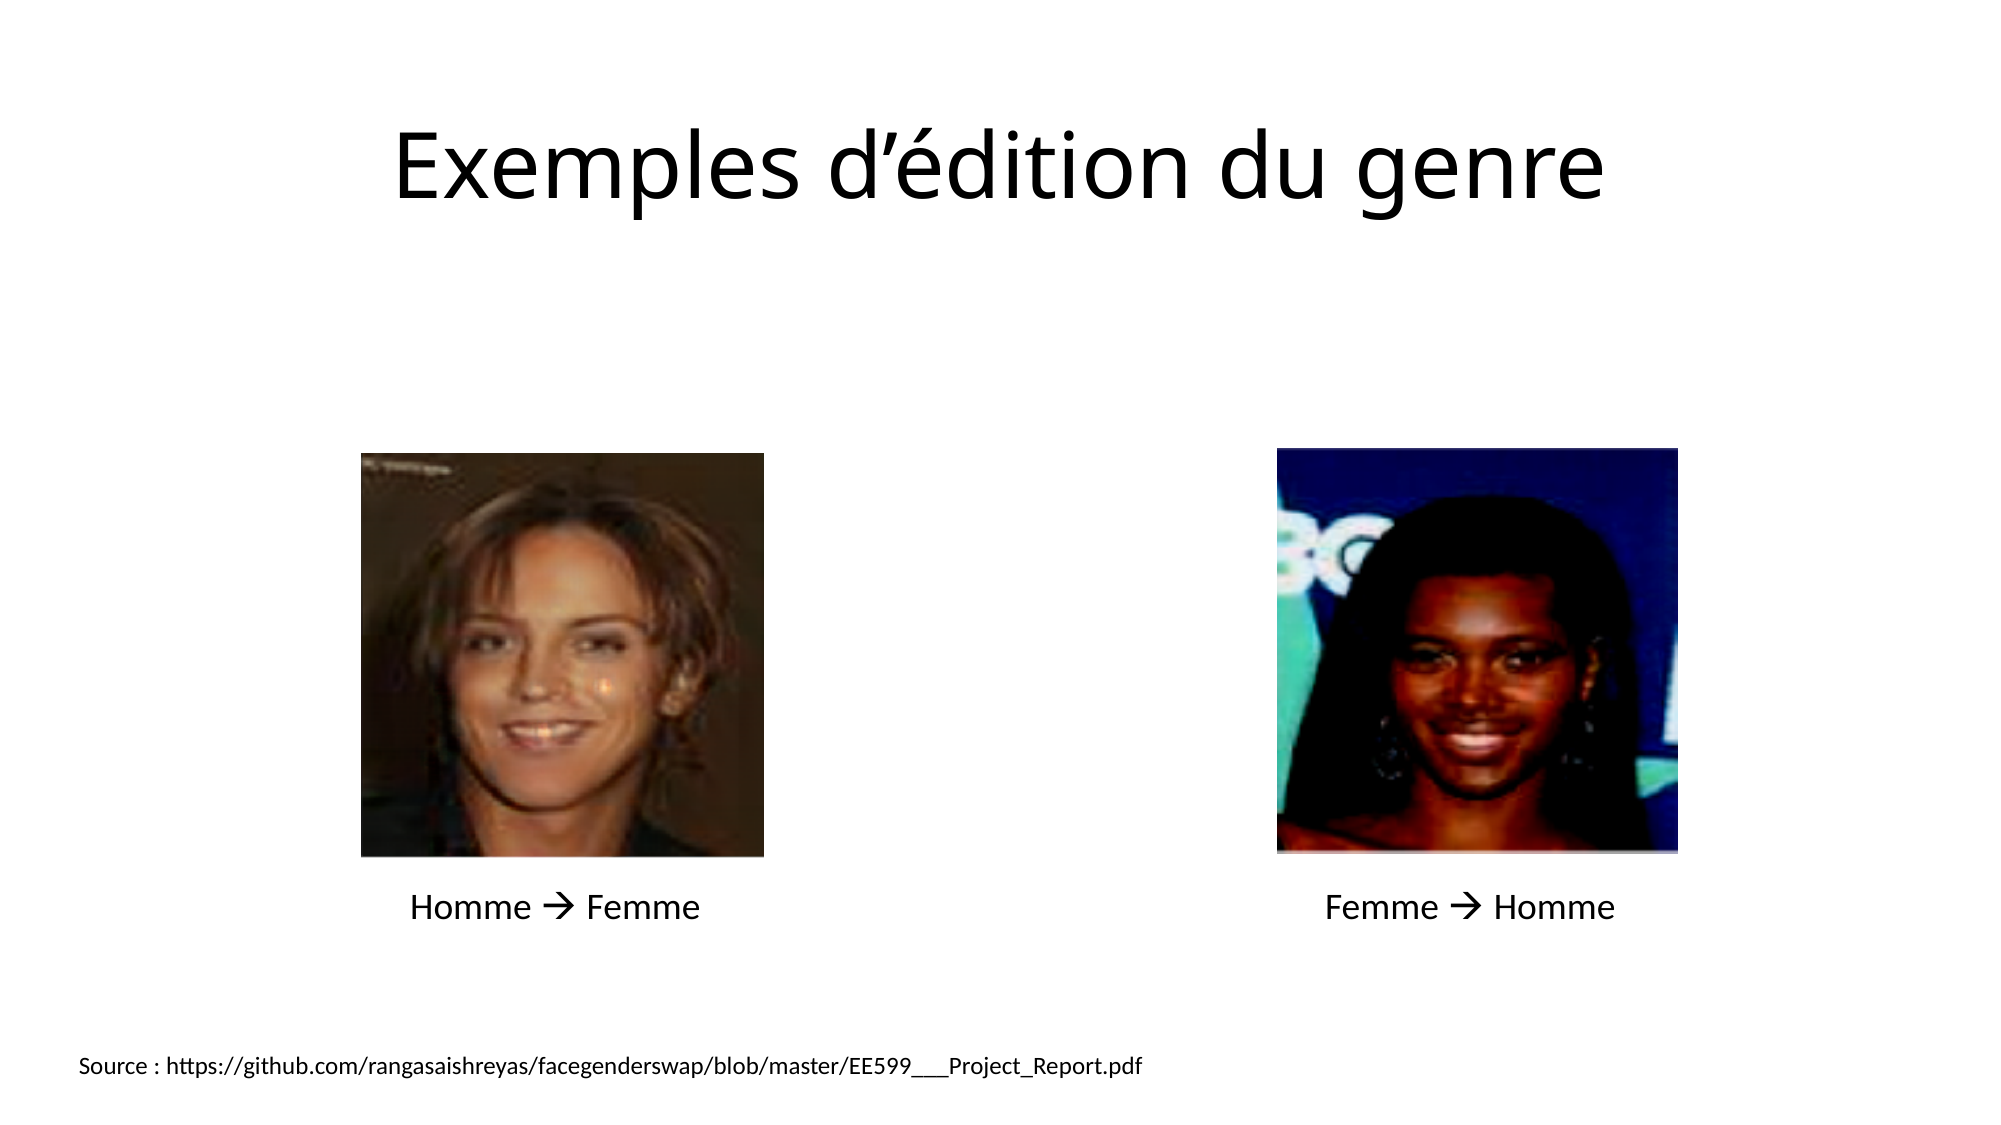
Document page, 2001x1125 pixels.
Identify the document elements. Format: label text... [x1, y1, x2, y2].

text_box Homme  Femme [395, 874, 730, 935]
text_box Femme  Homme [1310, 874, 1645, 935]
text_box Source : https://github.com/rangasaishreyas/facegenderswap/blob/master/EE599___Project_Report.pdf [63, 1042, 1842, 1088]
picture [361, 454, 764, 859]
title Exemples d’édition du genre [137, 59, 1863, 278]
picture [1277, 448, 1678, 854]
